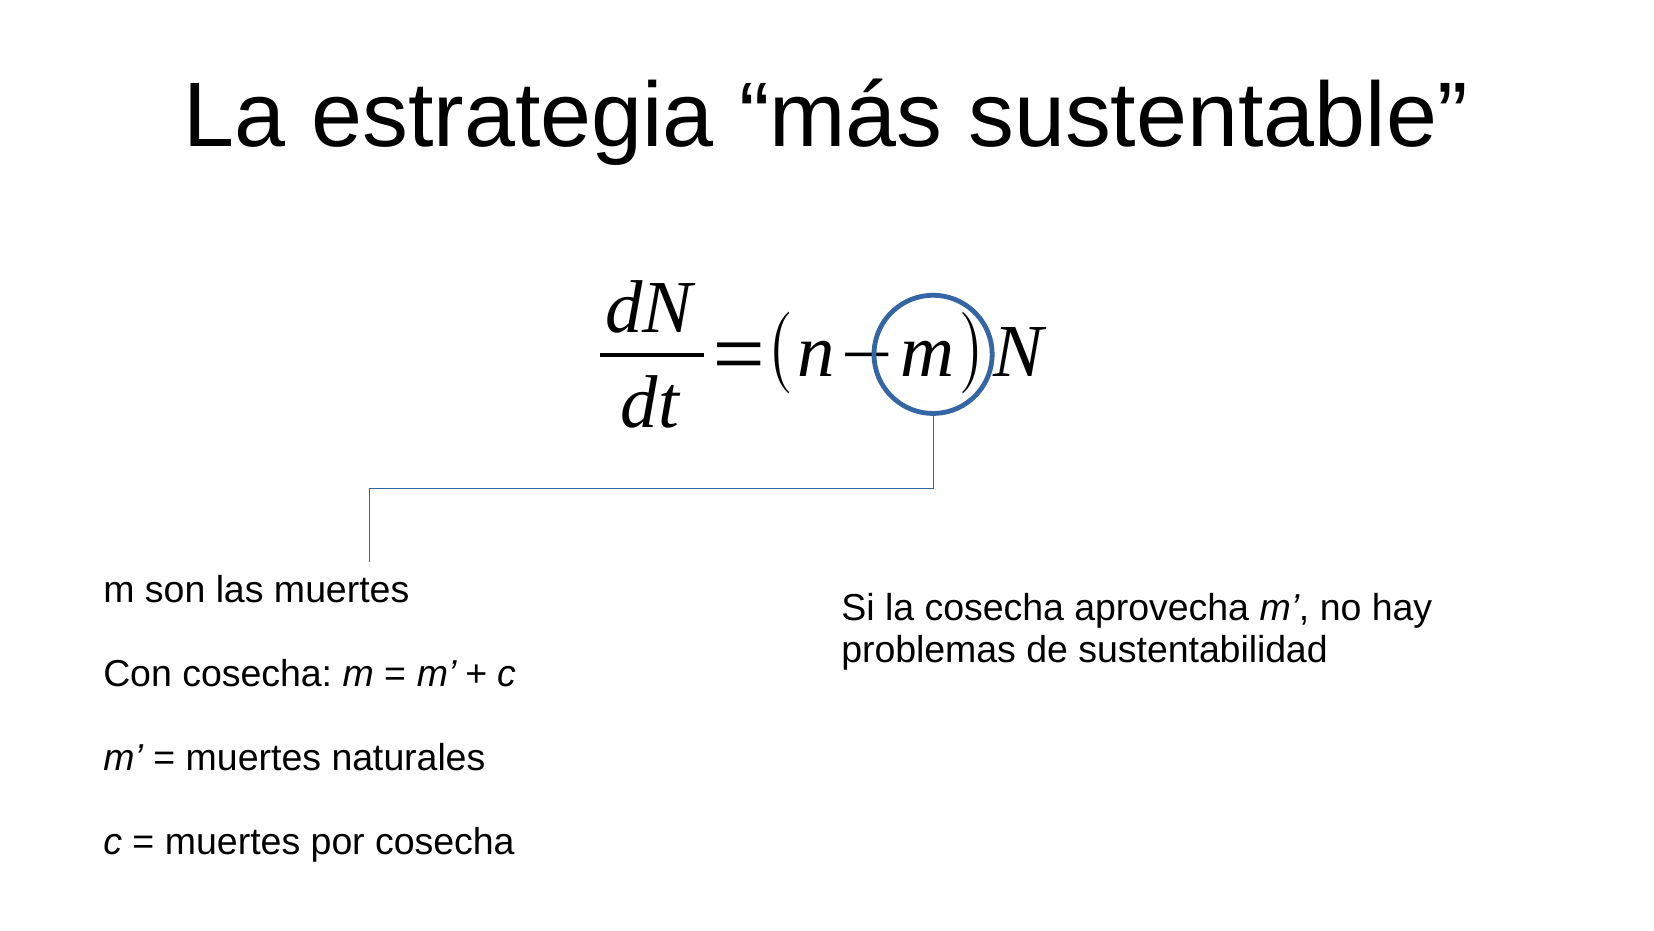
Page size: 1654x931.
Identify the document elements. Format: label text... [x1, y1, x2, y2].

text_box m son las muertes Con cosecha: m = m’ + c m’ = muertes naturales c = muertes por cosecha [88, 561, 650, 870]
chart [877, 298, 989, 411]
chart [590, 266, 1057, 443]
text_box Si la cosecha aprovecha m’, no hay problemas de sustentabilidad [826, 578, 1565, 678]
title La estrategia “más sustentable” [82, 37, 1571, 193]
